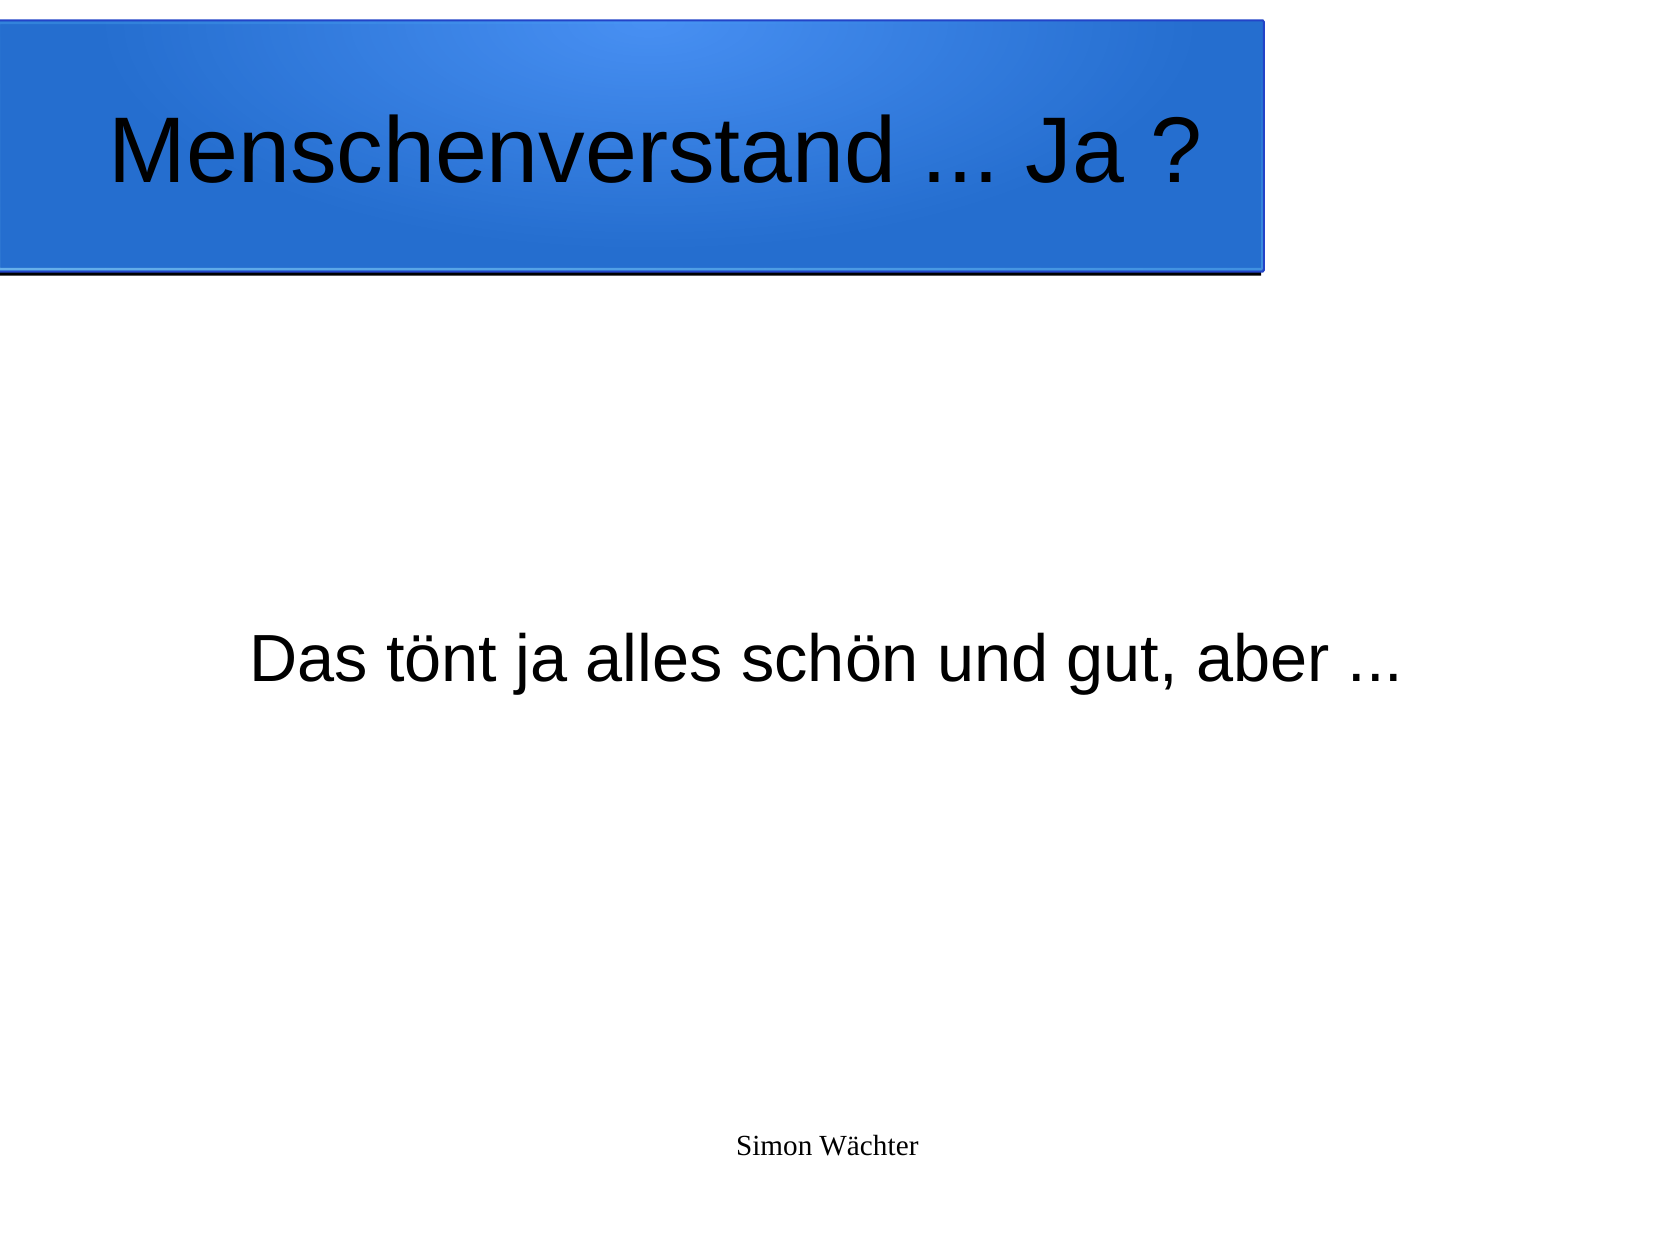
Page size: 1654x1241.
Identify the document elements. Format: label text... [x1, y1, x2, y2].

title Menschenverstand ... Ja ? [82, 47, 1235, 252]
subtitle Das tönt ja alles schön und gut, aber ... [82, 299, 1571, 1019]
